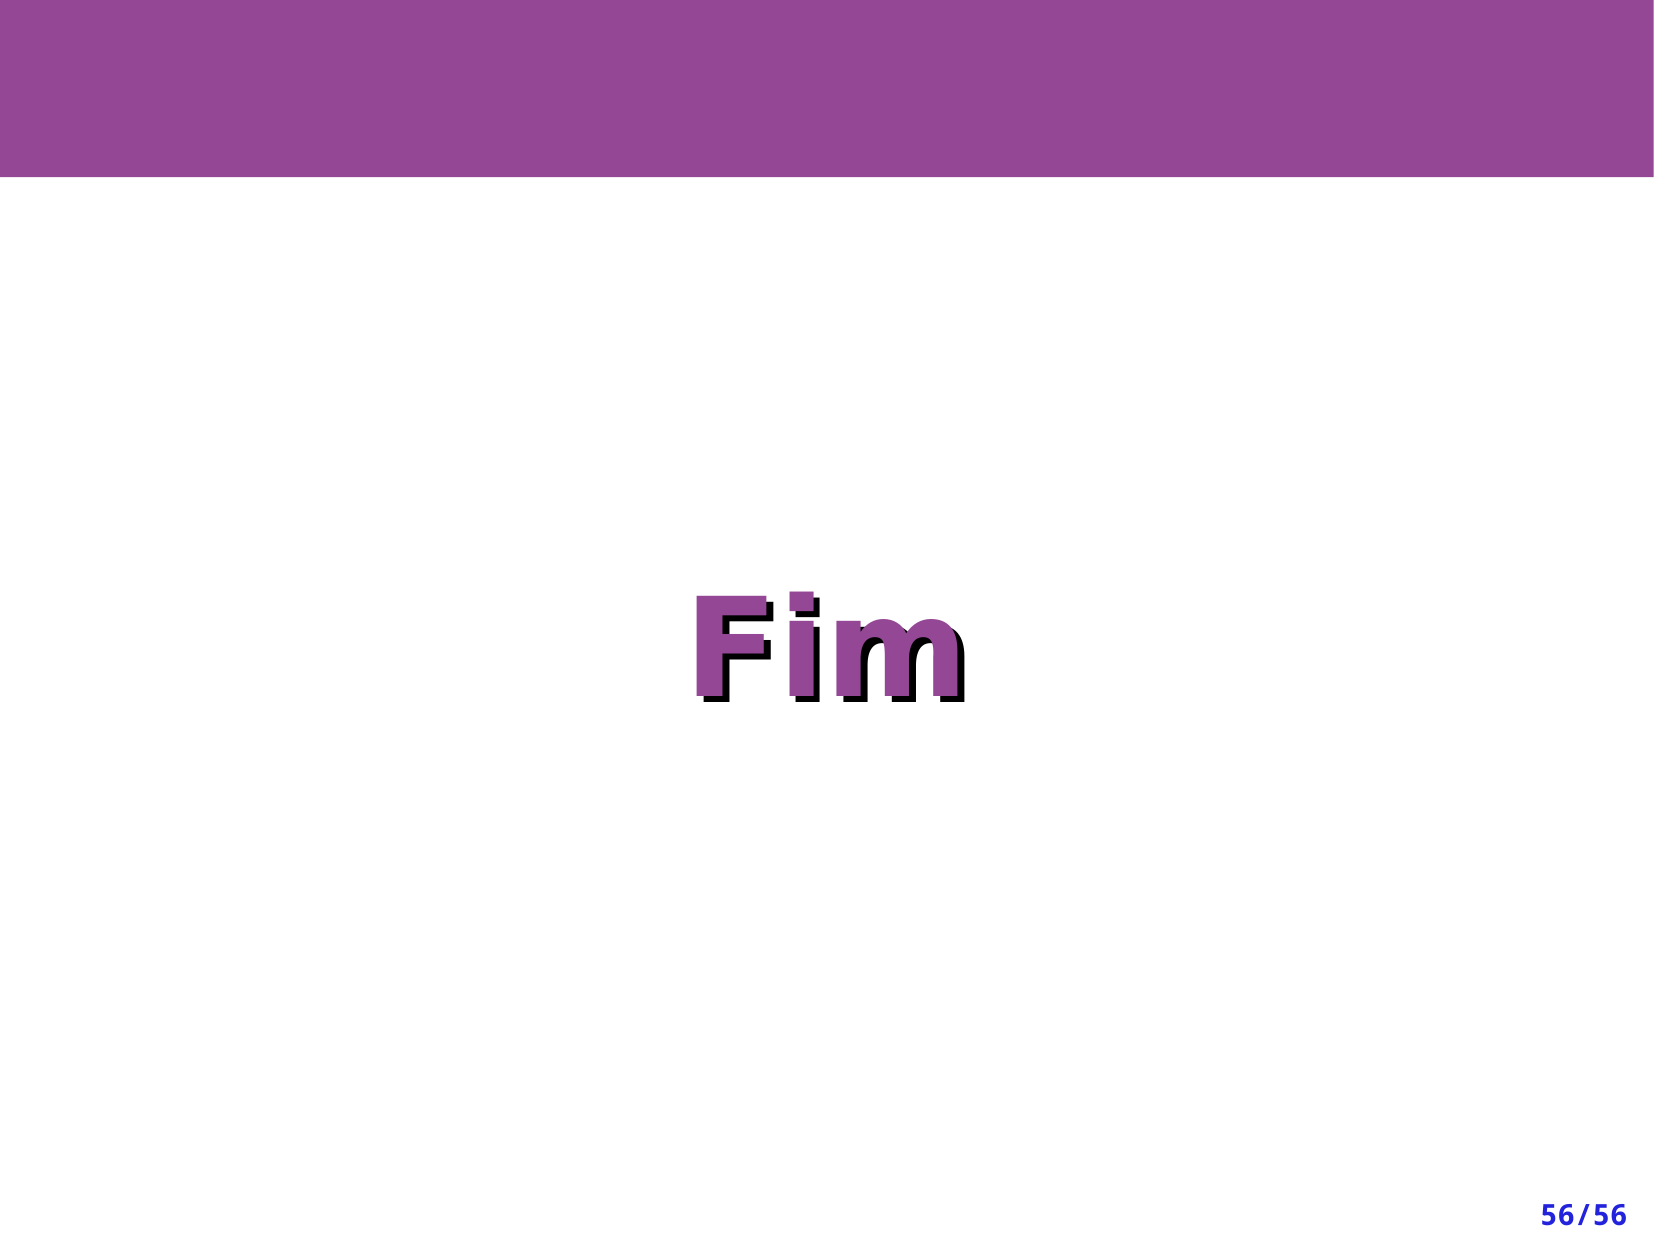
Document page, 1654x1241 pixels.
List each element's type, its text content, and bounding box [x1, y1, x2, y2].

text_box Fim [669, 561, 984, 739]
